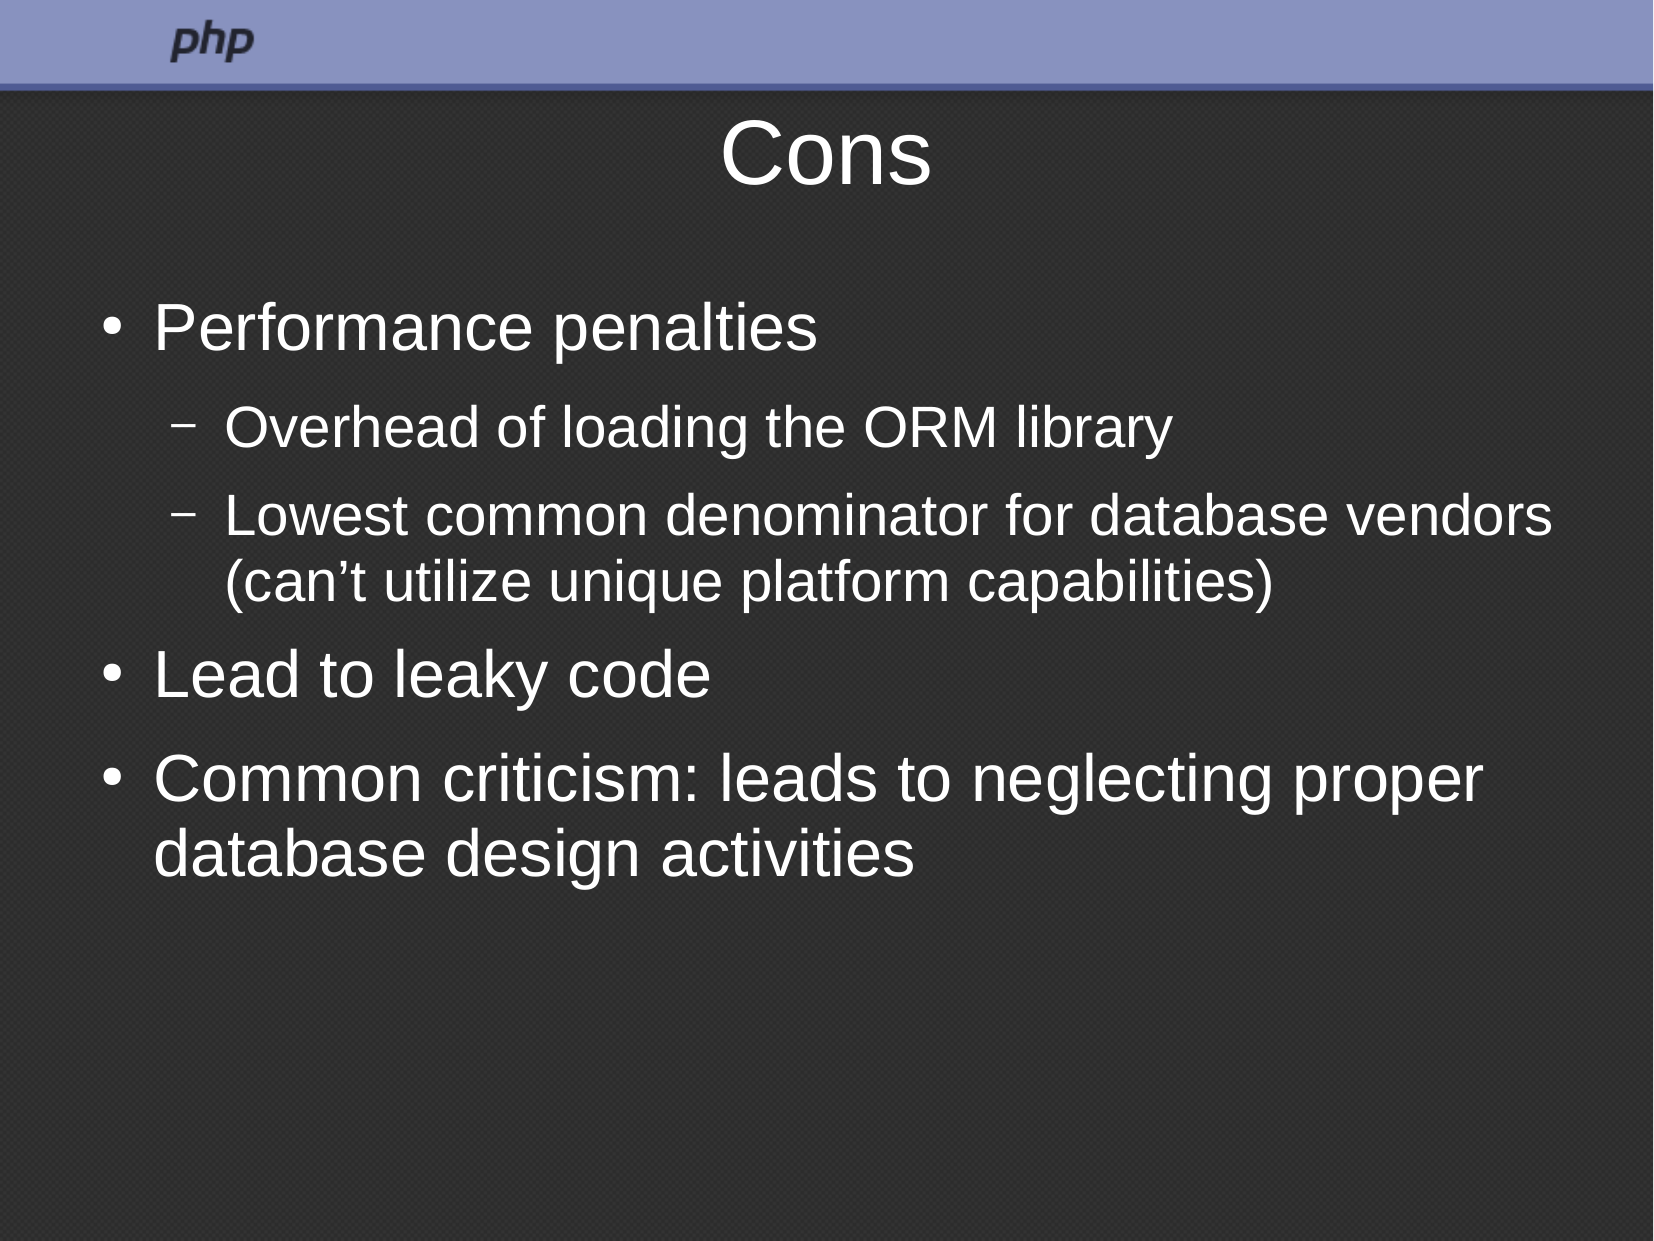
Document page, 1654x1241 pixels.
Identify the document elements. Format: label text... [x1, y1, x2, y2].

picture [0, 0, 1654, 1241]
list Performance penalties Overhead of loading the ORM library Lowest common denominator for database vendors (can’t utilize unique platform capabilities) Lead to leaky code Common criticism: leads to neglecting proper database design activities [82, 290, 1571, 1010]
title Cons [82, 49, 1571, 257]
